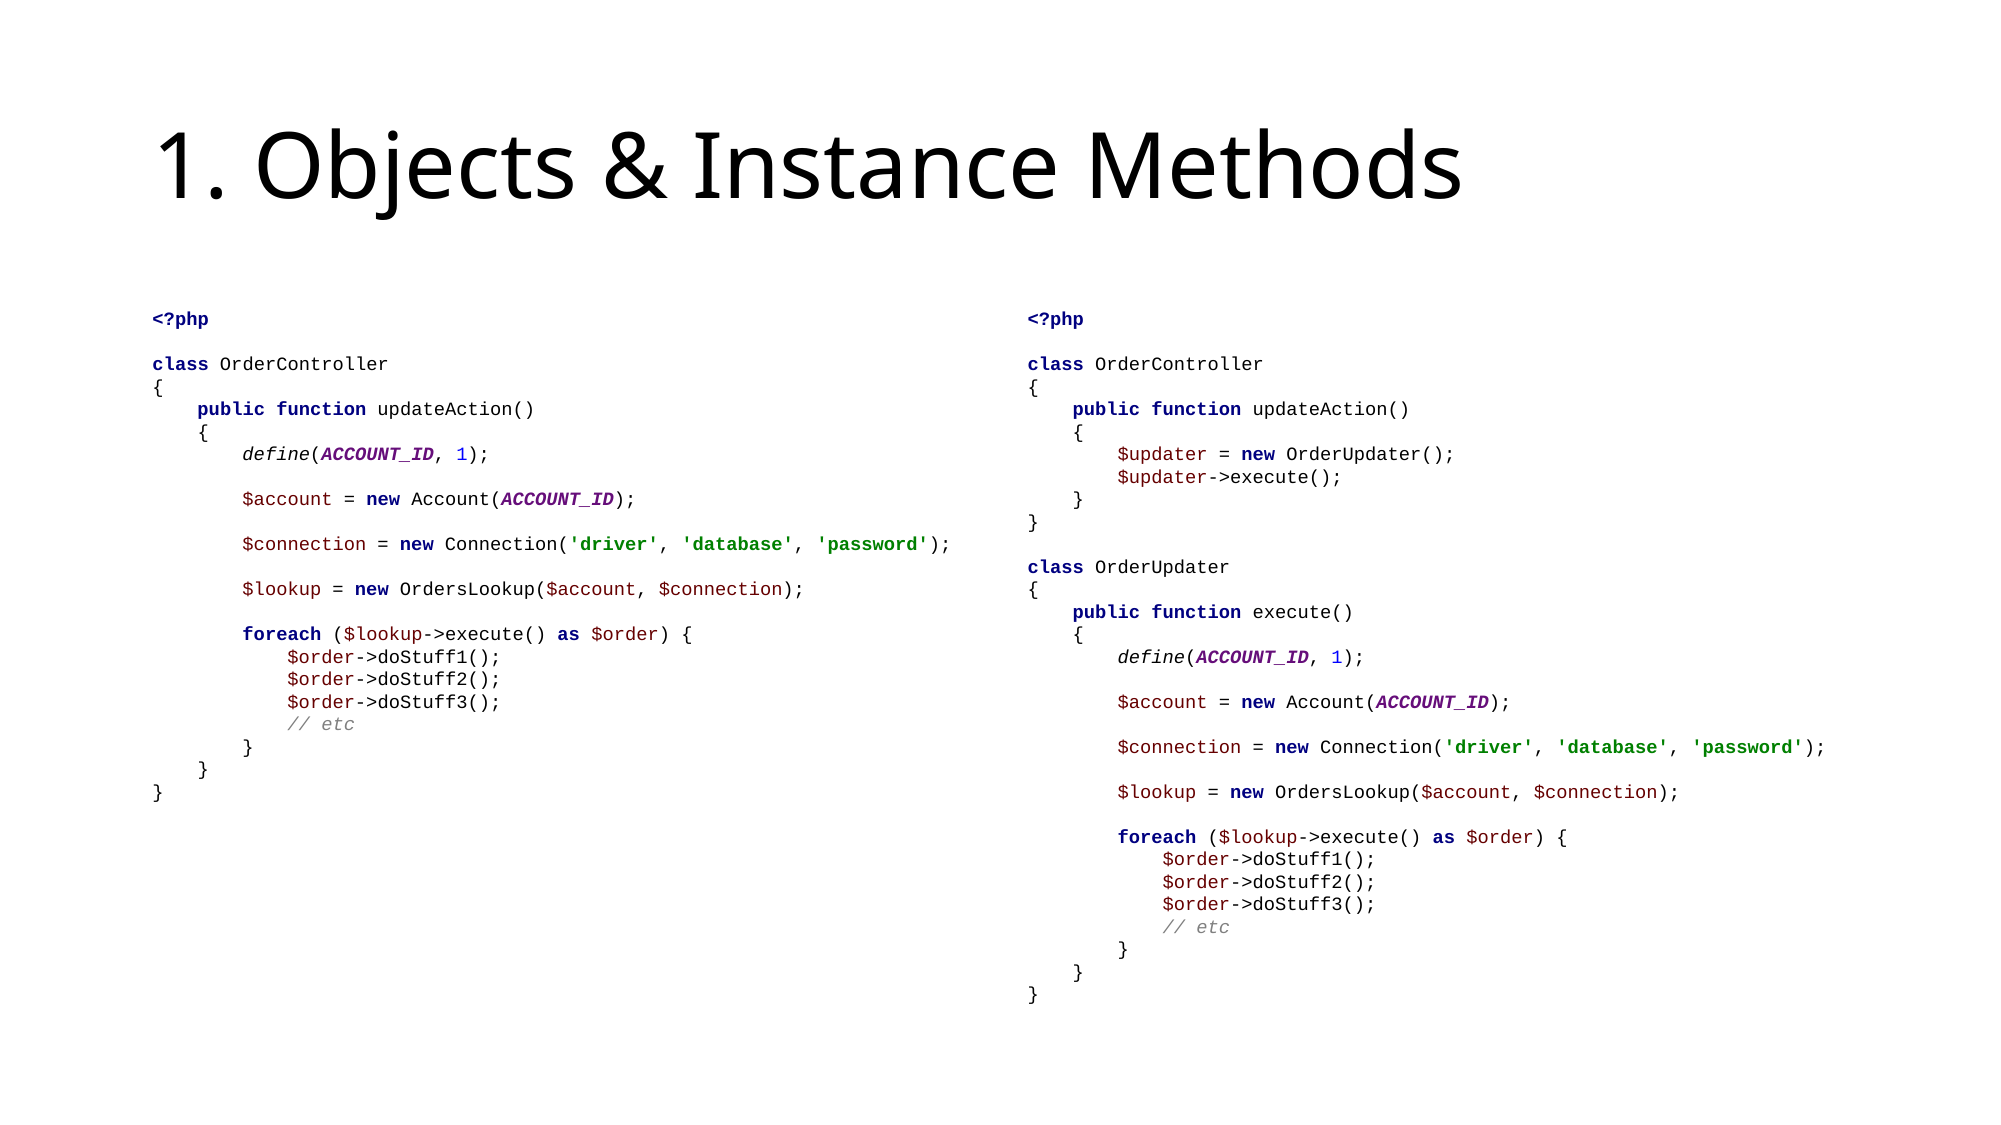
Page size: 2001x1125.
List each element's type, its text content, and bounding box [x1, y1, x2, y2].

list <?php class OrderController { public function updateAction() { define(ACCOUNT_ID, 1); $account = new Account(ACCOUNT_ID); $connection = new Connection('driver', 'database', 'password'); $lookup = new OrdersLookup($account, $connection); foreach ($lookup->execute() as $order) { $order->doStuff1(); $order->doStuff2(); $order->doStuff3(); // etc } } } [137, 299, 971, 838]
title 1. Objects & Instance Methods [137, 59, 1863, 278]
list <?php class OrderController { public function updateAction() { $updater = new OrderUpdater(); $updater->execute(); } } class OrderUpdater { public function execute() { define(ACCOUNT_ID, 1); $account = new Account(ACCOUNT_ID); $connection = new Connection('driver', 'database', 'password'); $lookup = new OrdersLookup($account, $connection); foreach ($lookup->execute() as $order) { $order->doStuff1(); $order->doStuff2(); $order->doStuff3(); // etc } } } [1012, 299, 1846, 1042]
